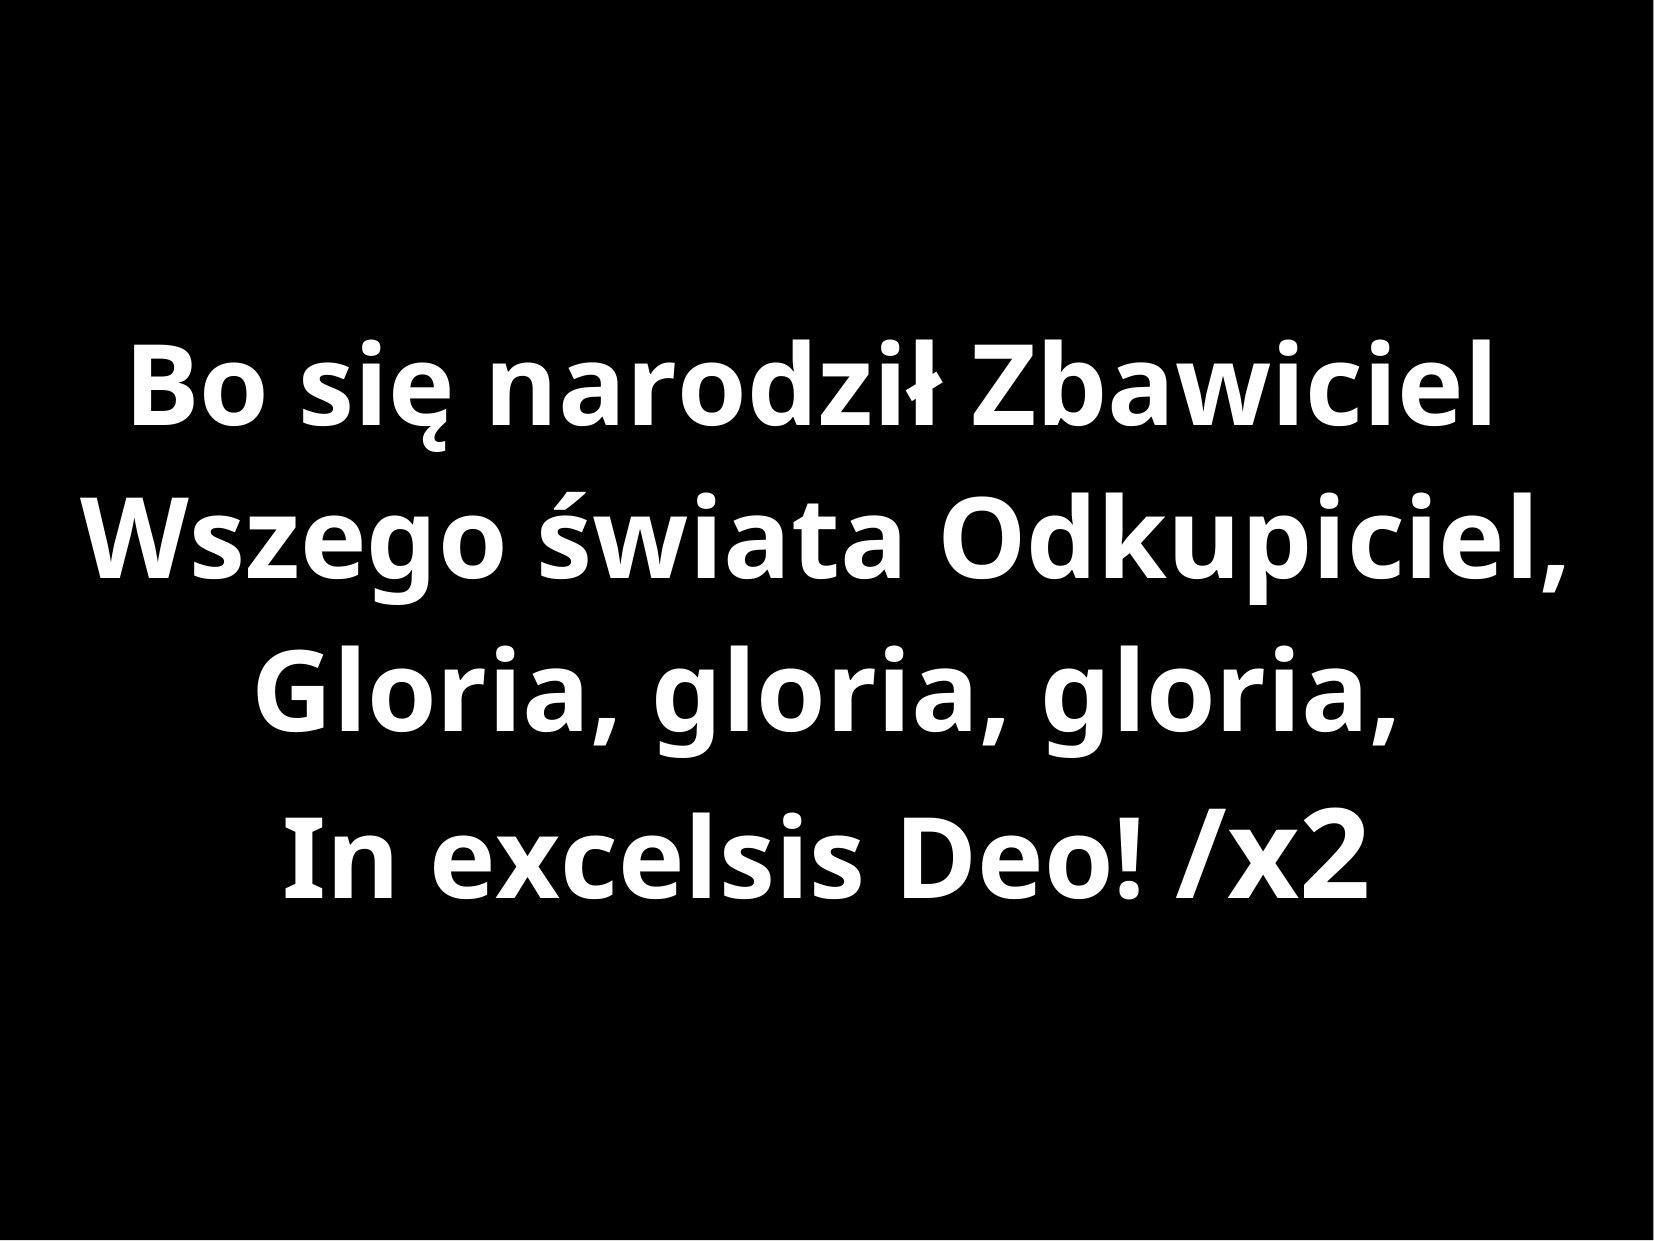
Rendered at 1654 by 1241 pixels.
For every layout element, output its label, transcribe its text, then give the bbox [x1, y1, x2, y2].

title Bo się narodził Zbawiciel Wszego świata Odkupiciel, Gloria, gloria, gloria, In excelsis Deo! /x2 [0, 0, 1654, 1241]
